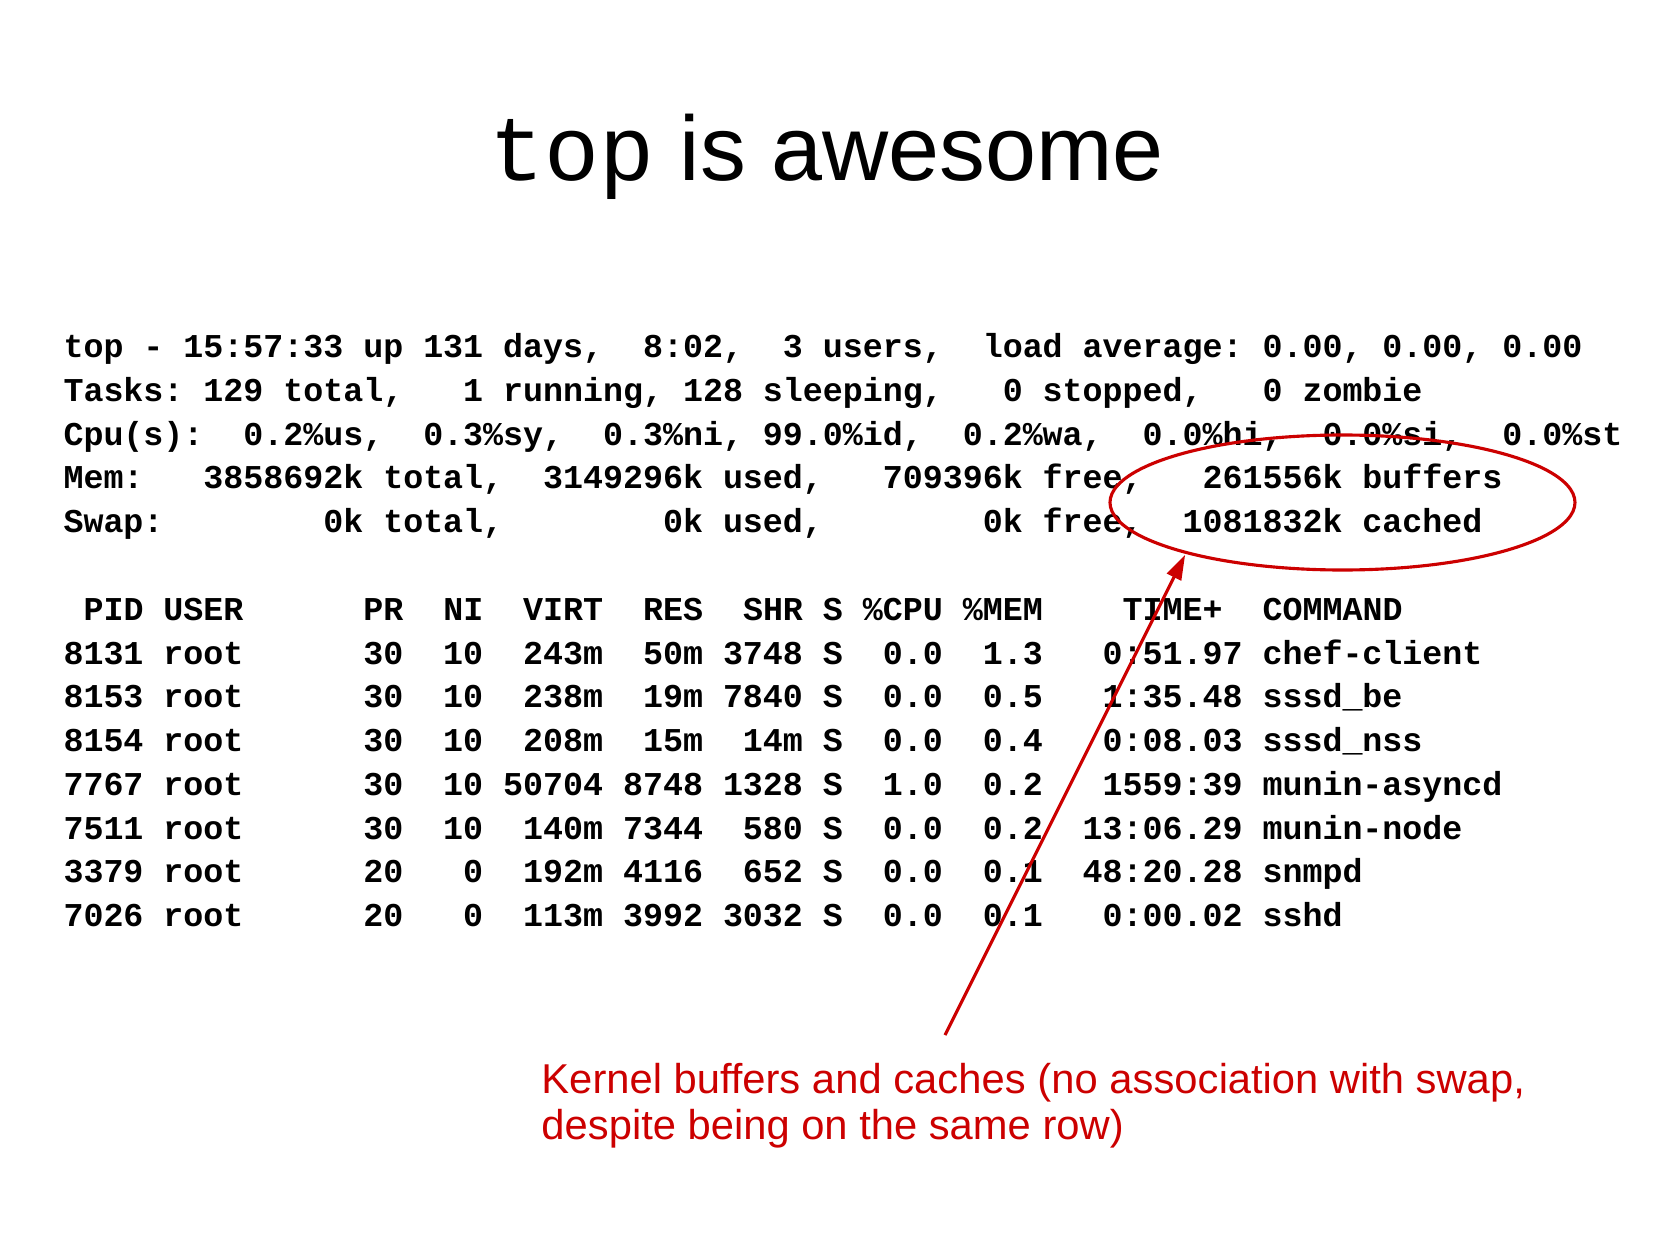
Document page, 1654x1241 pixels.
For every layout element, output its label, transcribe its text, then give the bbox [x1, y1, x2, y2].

list top - 15:57:33 up 131 days, 8:02, 3 users, load average: 0.00, 0.00, 0.00 Tasks: 129 total, 1 running, 128 sleeping, 0 stopped, 0 zombie Cpu(s): 0.2%us, 0.3%sy, 0.3%ni, 99.0%id, 0.2%wa, 0.0%hi, 0.0%si, 0.0%st Mem: 3858692k total, 3149296k used, 709396k free, 261556k buffers Swap: 0k total, 0k used, 0k free, 1081832k cached PID USER PR NI VIRT RES SHR S %CPU %MEM TIME+ COMMAND 8131 root 30 10 243m 50m 3748 S 0.0 1.3 0:51.97 chef-client 8153 root 30 10 238m 19m 7840 S 0.0 0.5 1:35.48 sssd_be 8154 root 30 10 208m 15m 14m S 0.0 0.4 0:08.03 sssd_nss 7767 root 30 10 50704 8748 1328 S 1.0 0.2 1559:39 munin-asyncd 7511 root 30 10 140m 7344 580 S 0.0 0.2 13:06.29 munin-node 3379 root 20 0 192m 4116 652 S 0.0 0.1 48:20.28 snmpd 7026 root 20 0 113m 3992 3032 S 0.0 0.1 0:00.02 sshd [1112, 437, 1573, 568]
text_box Kernel buffers and caches (no association with swap, despite being on the same row) [526, 1048, 1541, 1157]
title top is awesome [82, 49, 1571, 257]
list top - 15:57:33 up 131 days, 8:02, 3 users, load average: 0.00, 0.00, 0.00 Tasks: 129 total, 1 running, 128 sleeping, 0 stopped, 0 zombie Cpu(s): 0.2%us, 0.3%sy, 0.3%ni, 99.0%id, 0.2%wa, 0.0%hi, 0.0%si, 0.0%st Mem: 3858692k total, 3149296k used, 709396k free, 261556k buffers Swap: 0k total, 0k used, 0k free, 1081832k cached PID USER PR NI VIRT RES SHR S %CPU %MEM TIME+ COMMAND 8131 root 30 10 243m 50m 3748 S 0.0 1.3 0:51.97 chef-client 8153 root 30 10 238m 19m 7840 S 0.0 0.5 1:35.48 sssd_be 8154 root 30 10 208m 15m 14m S 0.0 0.4 0:08.03 sssd_nss 7767 root 30 10 50704 8748 1328 S 1.0 0.2 1559:39 munin-asyncd 7511 root 30 10 140m 7344 580 S 0.0 0.2 13:06.29 munin-node 3379 root 20 0 192m 4116 652 S 0.0 0.1 48:20.28 snmpd 7026 root 20 0 113m 3992 3032 S 0.0 0.1 0:00.02 sshd [63, 330, 1654, 934]
